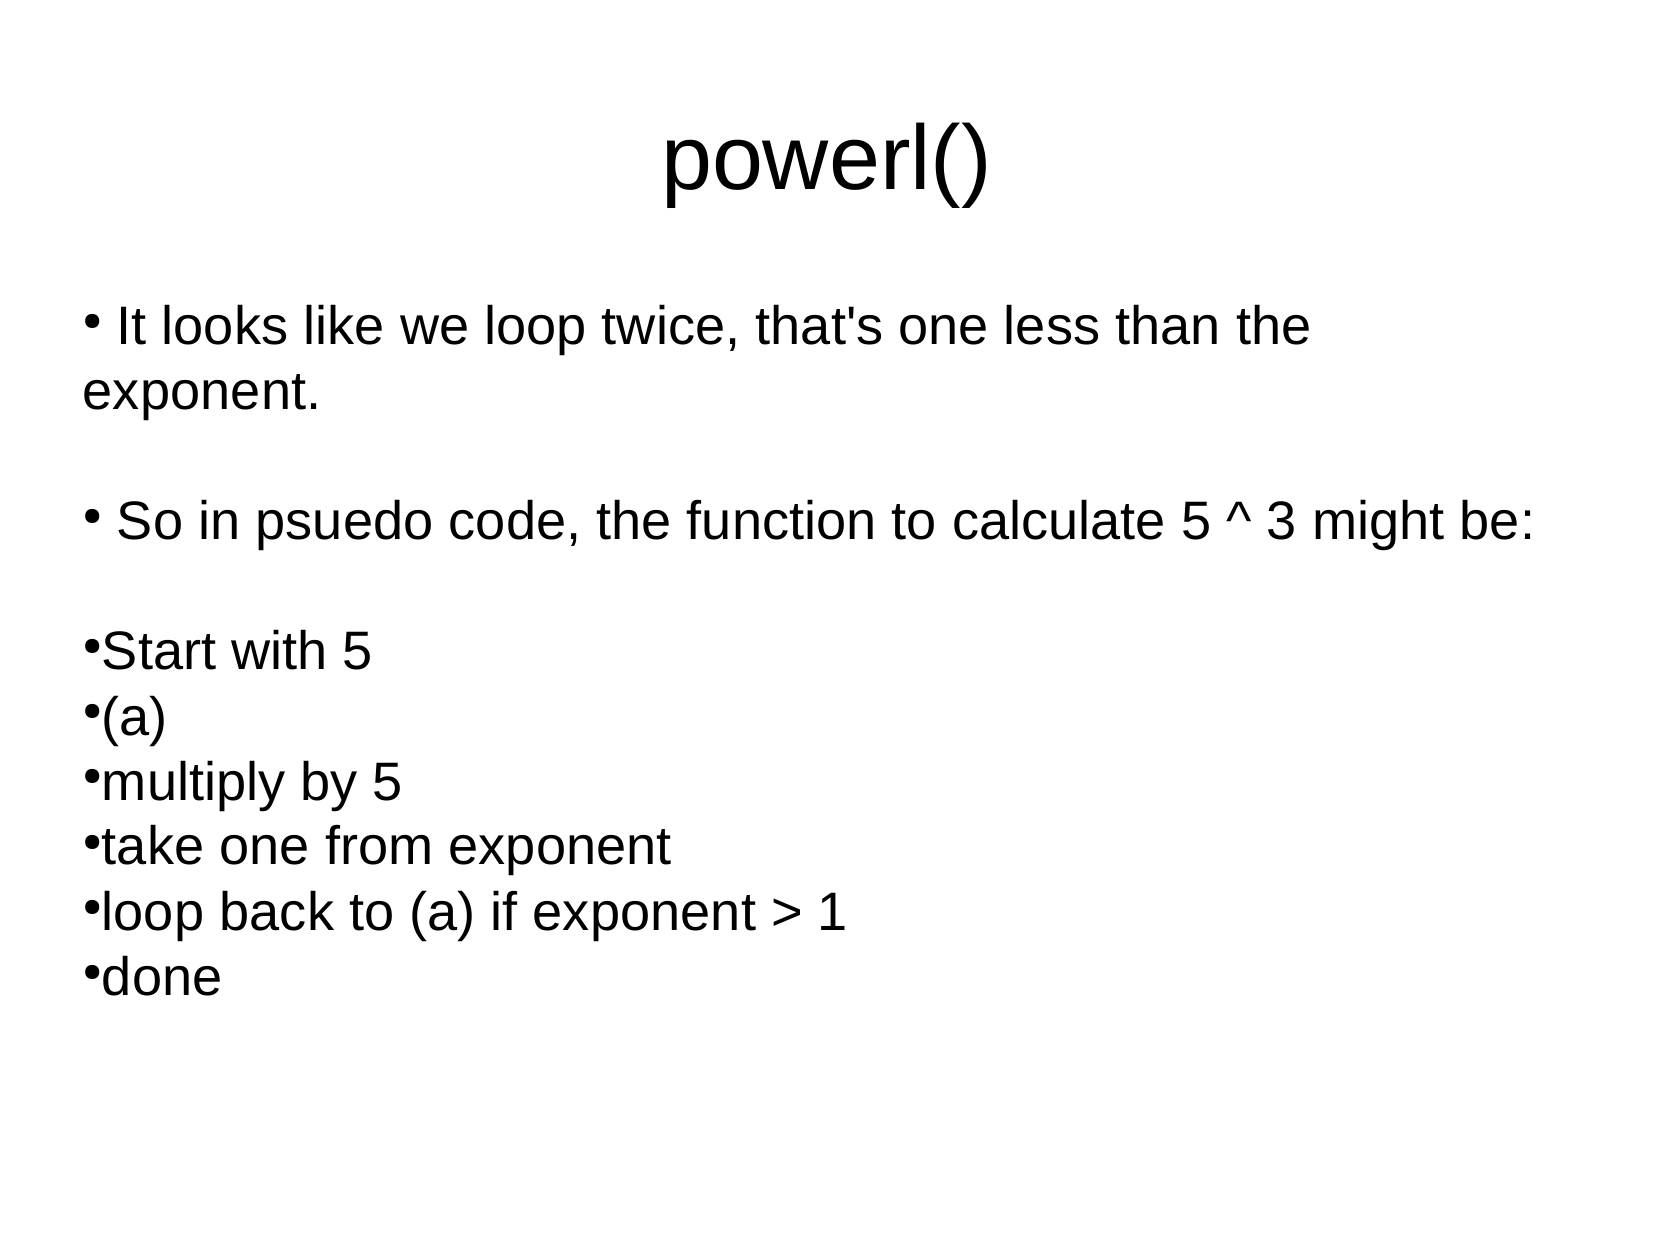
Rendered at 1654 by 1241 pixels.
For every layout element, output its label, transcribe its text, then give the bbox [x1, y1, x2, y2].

subtitle It looks like we loop twice, that's one less than the exponent. So in psuedo code, the function to calculate 5 ^ 3 might be: Start with 5 (a) multiply by 5 take one from exponent loop back to (a) if exponent > 1 done [82, 290, 1538, 1140]
title powerl() [82, 49, 1571, 257]
